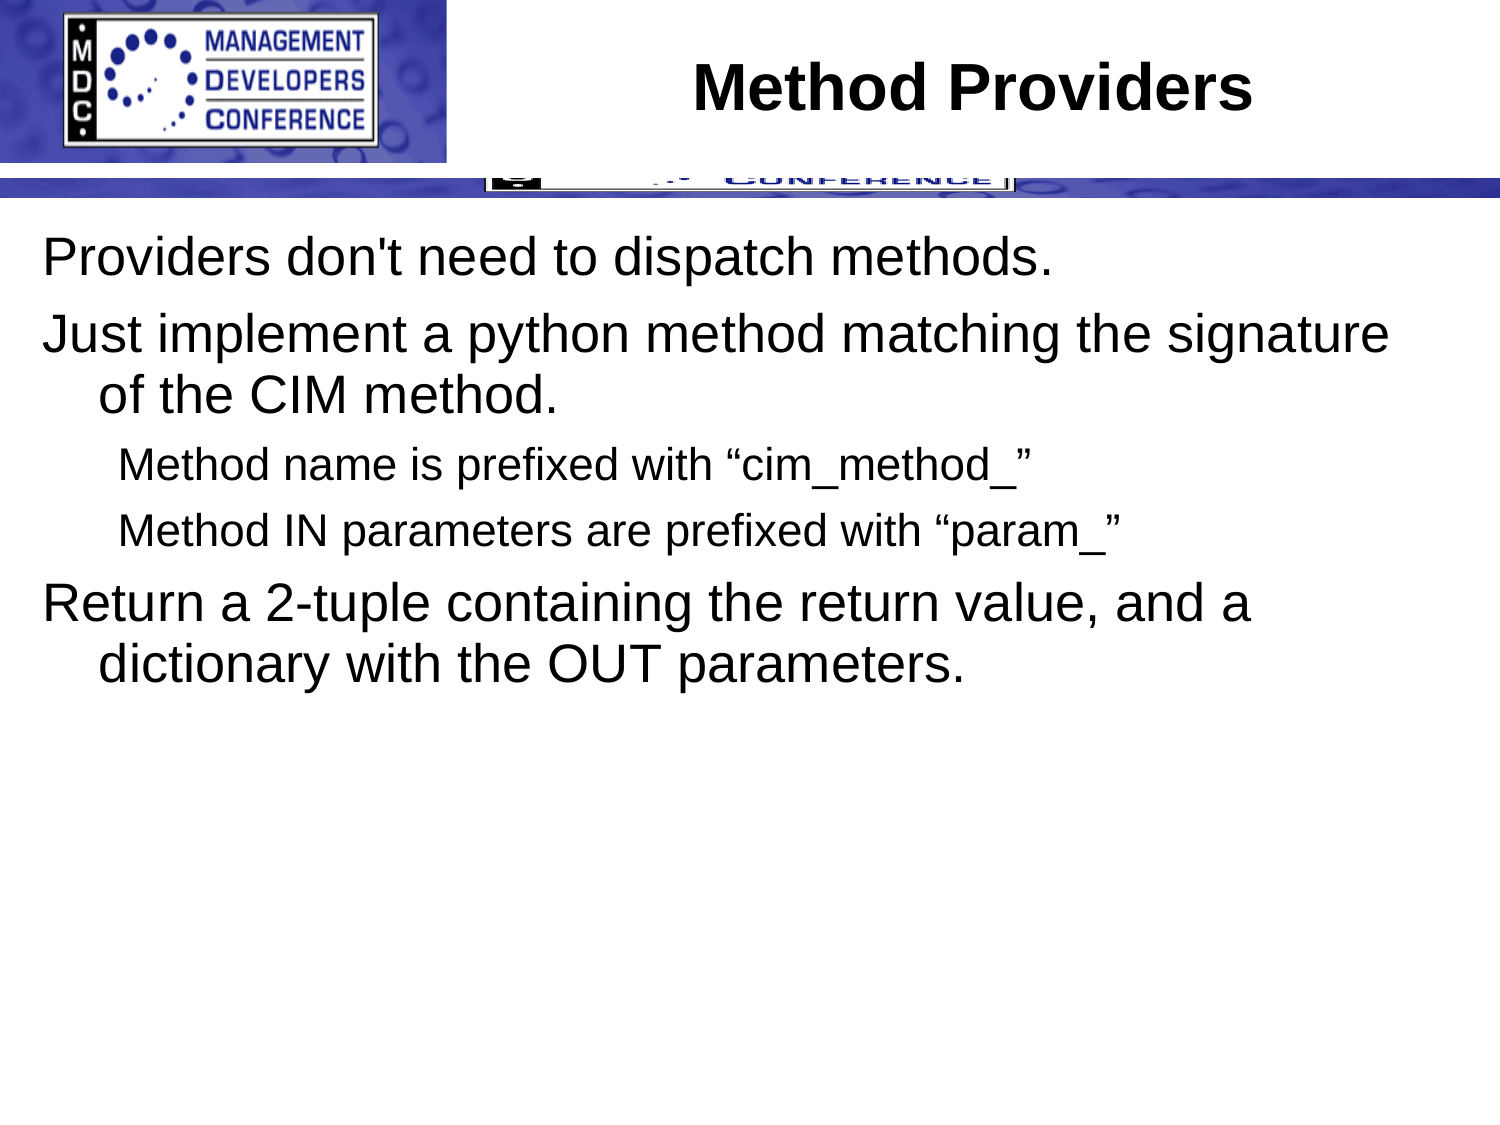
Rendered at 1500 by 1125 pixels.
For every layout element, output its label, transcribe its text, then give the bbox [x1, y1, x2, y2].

picture [0, 178, 1500, 198]
title Method Providers [447, 7, 1500, 169]
picture [0, 0, 447, 163]
list Providers don't need to dispatch methods. Just implement a python method matching the signature of the CIM method. Method name is prefixed with “cim_method_” Method IN parameters are prefixed with “param_” Return a 2-tuple containing the return value, and a dictionary with the OUT parameters. [42, 226, 1433, 1067]
